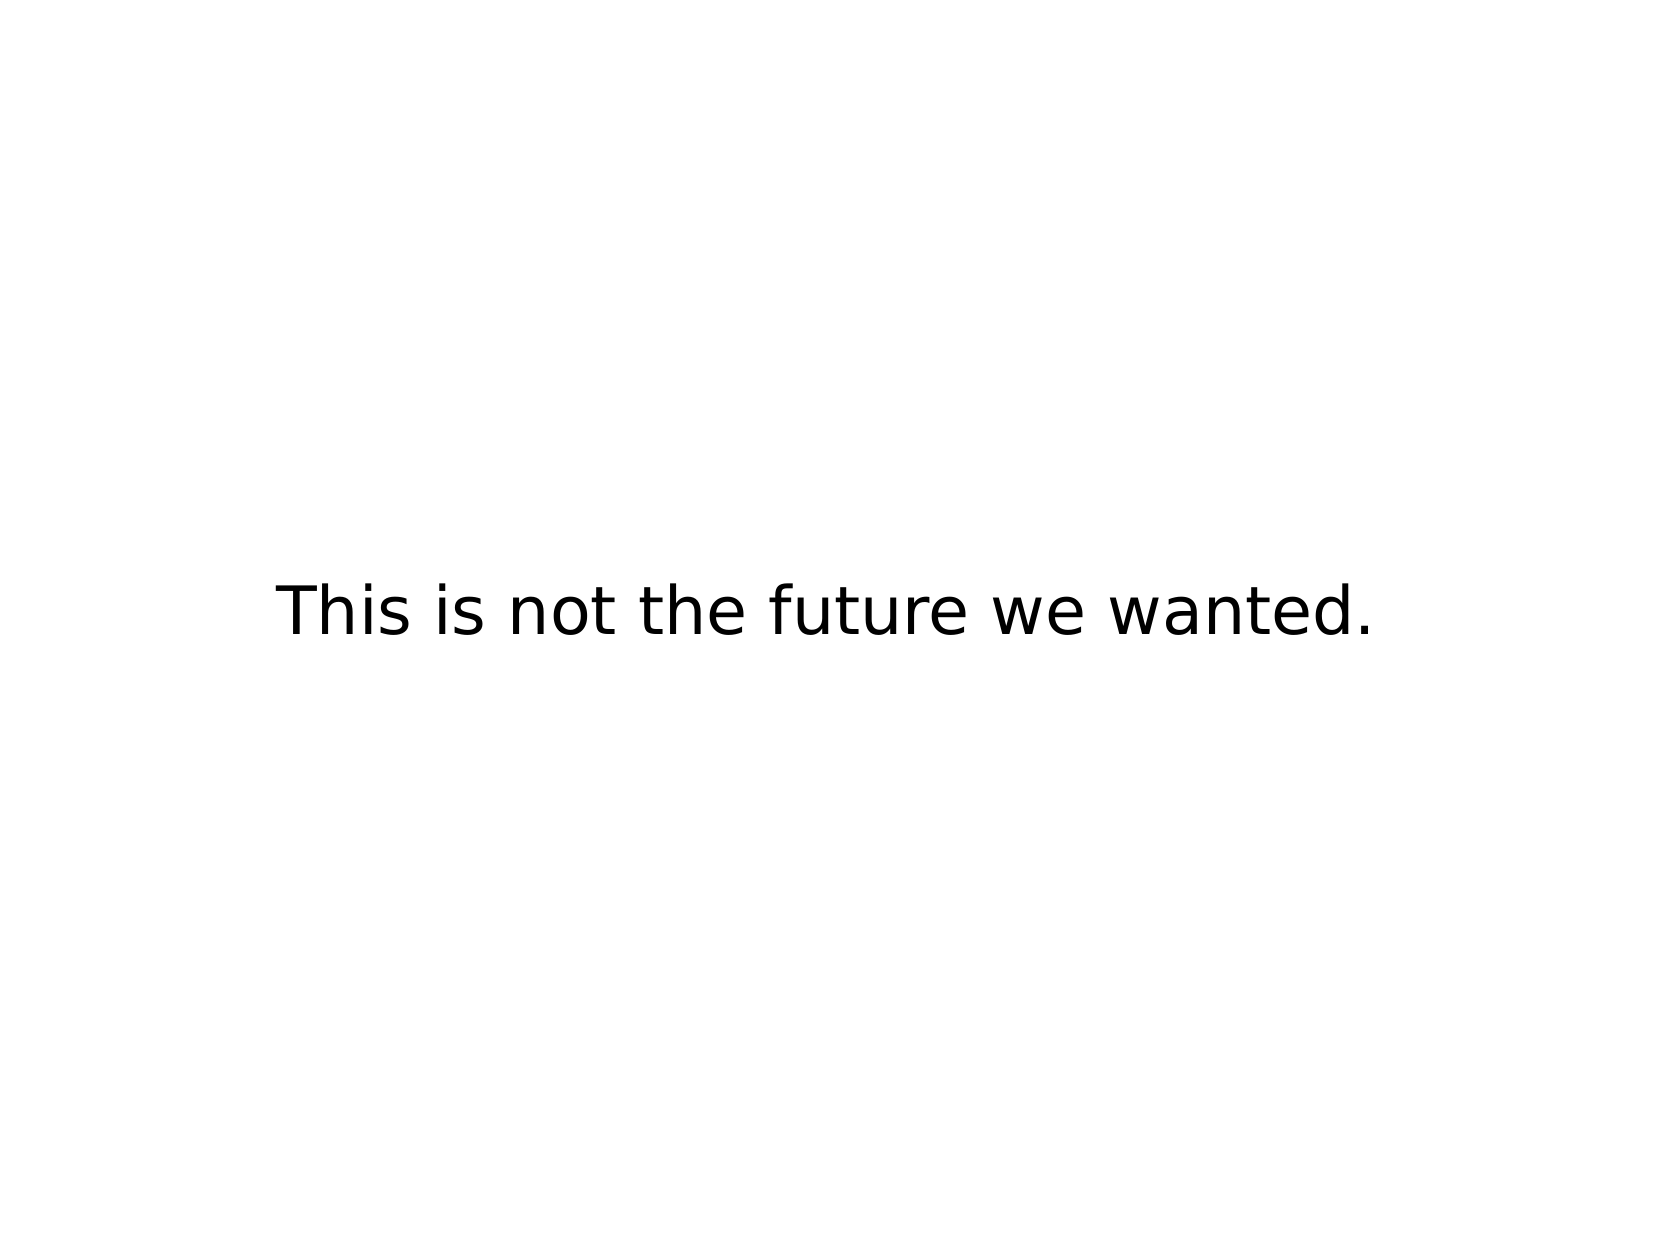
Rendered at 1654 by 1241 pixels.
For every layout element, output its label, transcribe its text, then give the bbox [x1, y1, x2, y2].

subtitle This is not the future we wanted. [82, 290, 1571, 1010]
